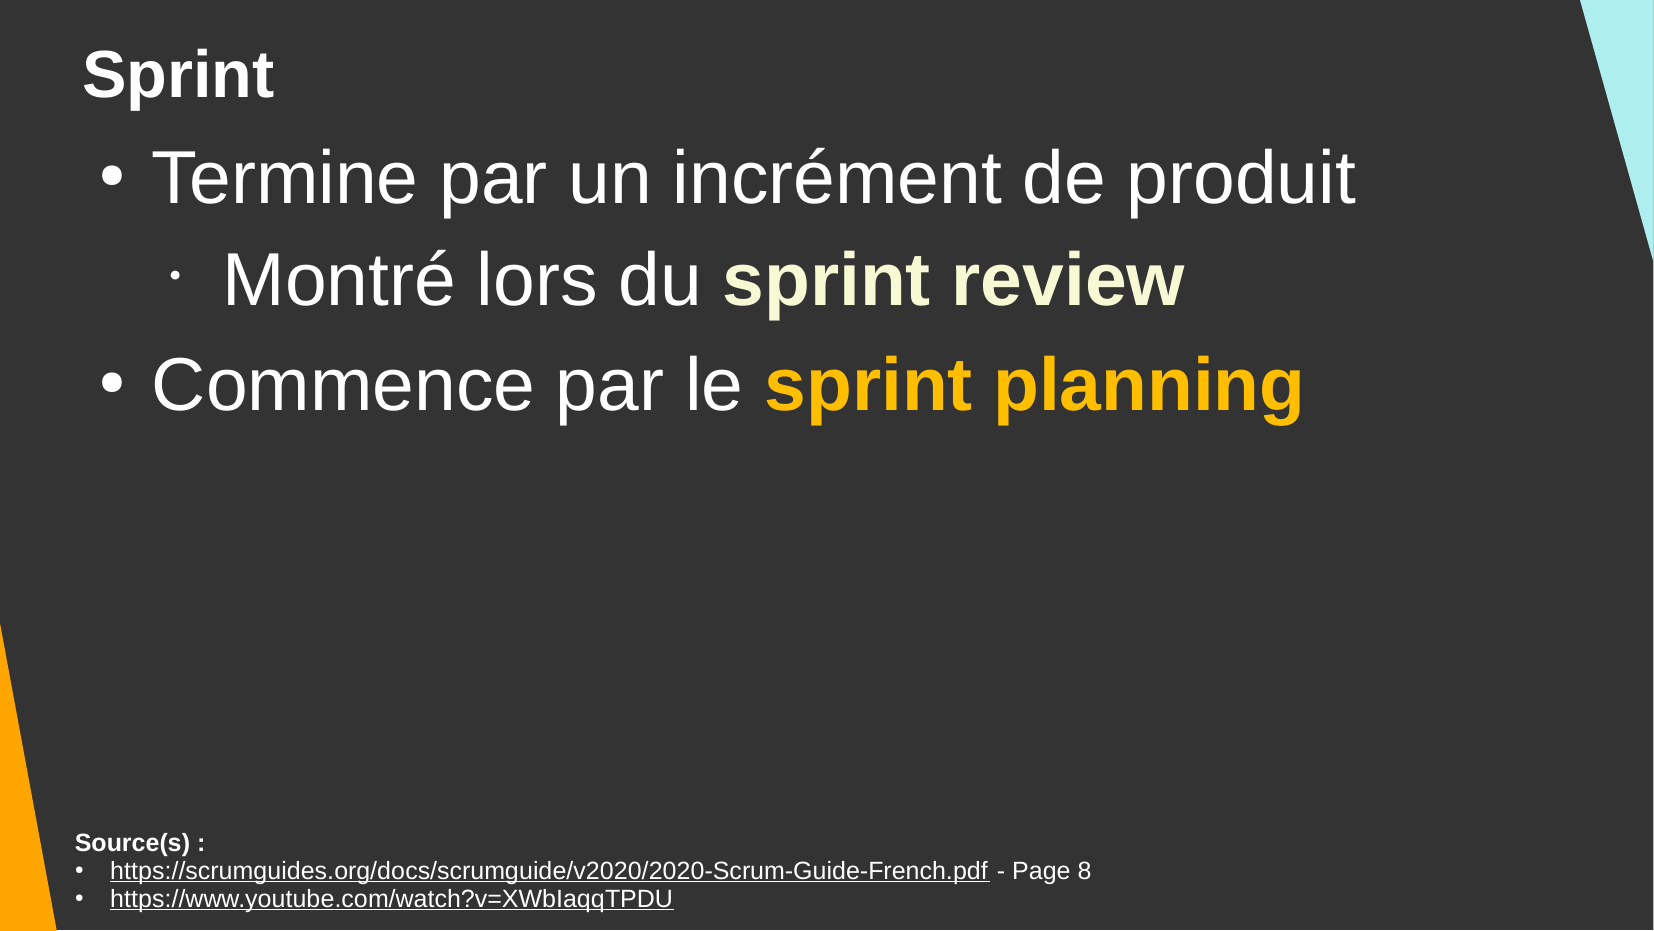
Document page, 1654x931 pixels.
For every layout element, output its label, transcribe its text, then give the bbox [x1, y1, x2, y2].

list Termine par un incrément de produit Montré lors du sprint review Commence par le sprint planning [80, 135, 1620, 777]
title Sprint [82, 37, 1571, 122]
text_box Source(s) : https://scrumguides.org/docs/scrumguide/v2020/2020-Scrum-Guide-French.pdf - Page 8 https://www.youtube.com/watch?v=XWbIaqqTPDU [60, 821, 1546, 921]
text_box [0, 623, 57, 931]
text_box [1579, 0, 1654, 265]
